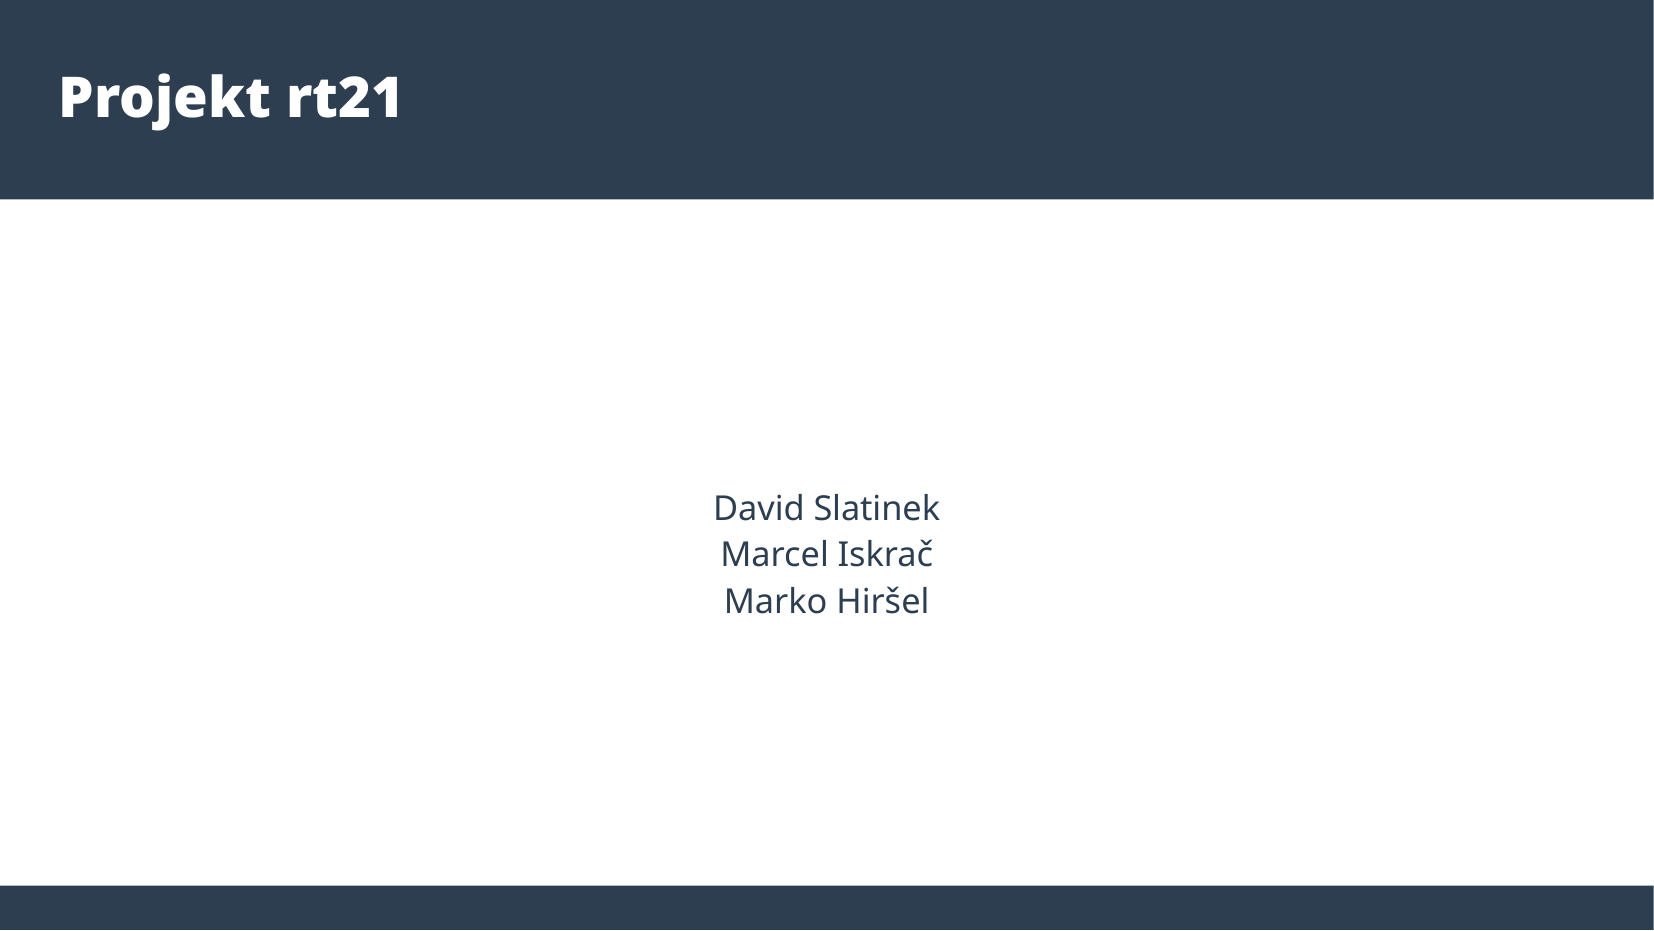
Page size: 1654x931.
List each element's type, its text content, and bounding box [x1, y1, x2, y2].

title Projekt rt21 [58, 36, 1595, 155]
text_box David Slatinek Marcel Iskrač Marko Hiršel [58, 243, 1595, 864]
